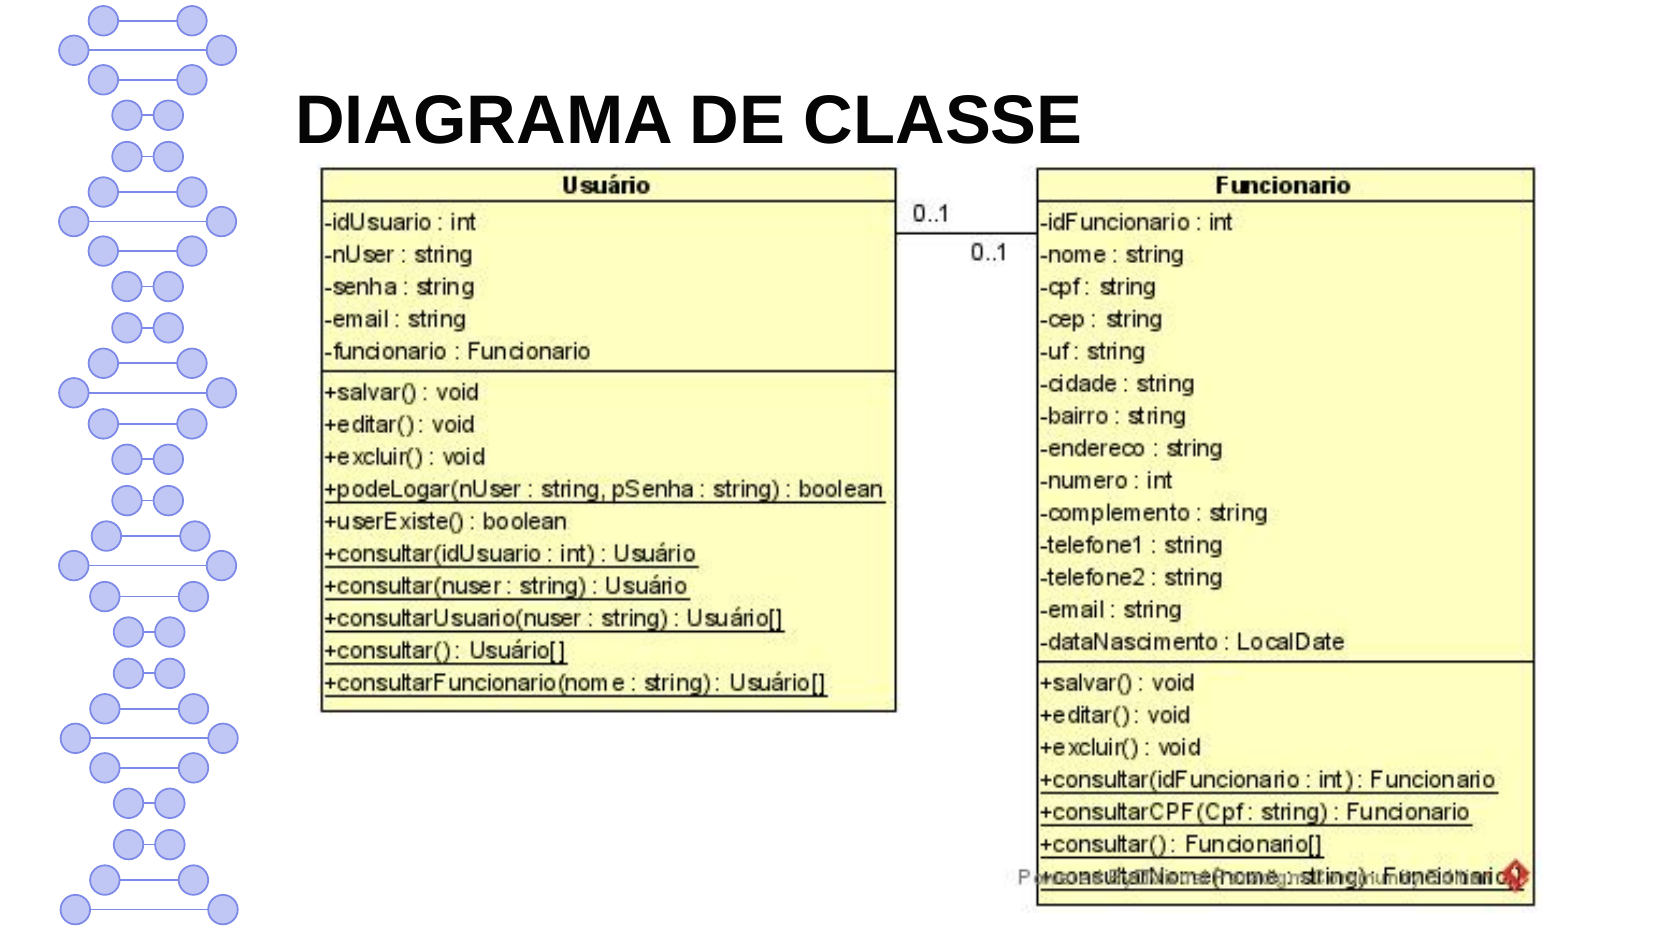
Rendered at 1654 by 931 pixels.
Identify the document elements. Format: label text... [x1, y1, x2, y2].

title Diagrama de classe [295, 67, 1506, 172]
picture [317, 164, 1542, 913]
